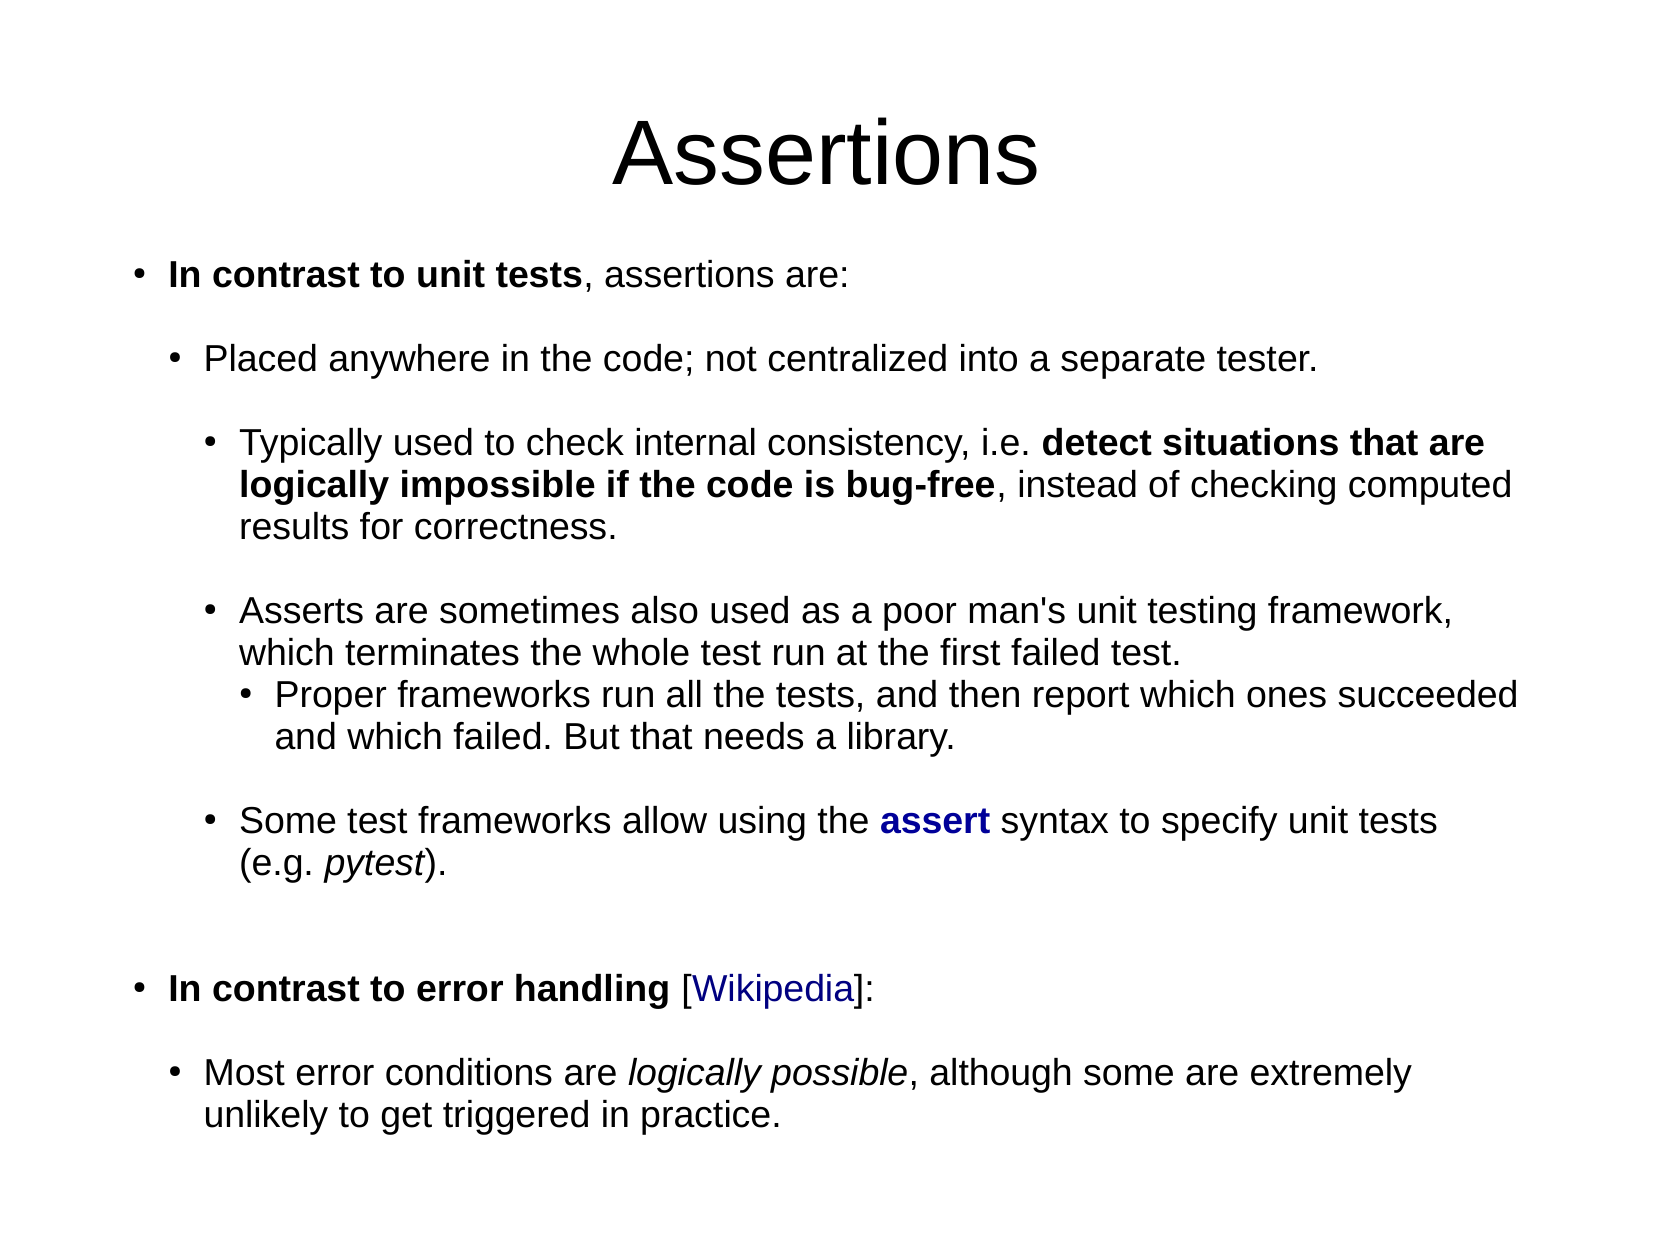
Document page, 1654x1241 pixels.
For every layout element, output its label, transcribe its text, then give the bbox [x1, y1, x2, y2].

text_box In contrast to unit tests, assertions are: Placed anywhere in the code; not centralized into a separate tester. Typically used to check internal consistency, i.e. detect situations that are logically impossible if the code is bug-free, instead of checking computed results for correctness. Asserts are sometimes also used as a poor man's unit testing framework, which terminates the whole test run at the first failed test. Proper frameworks run all the tests, and then report which ones succeeded and which failed. But that needs a library. Some test frameworks allow using the assert syntax to specify unit tests (e.g. pytest). In contrast to error handling [Wikipedia]: Most error conditions are logically possible, although some are extremely unlikely to get triggered in practice. [82, 246, 1561, 1173]
title Assertions [82, 49, 1571, 257]
